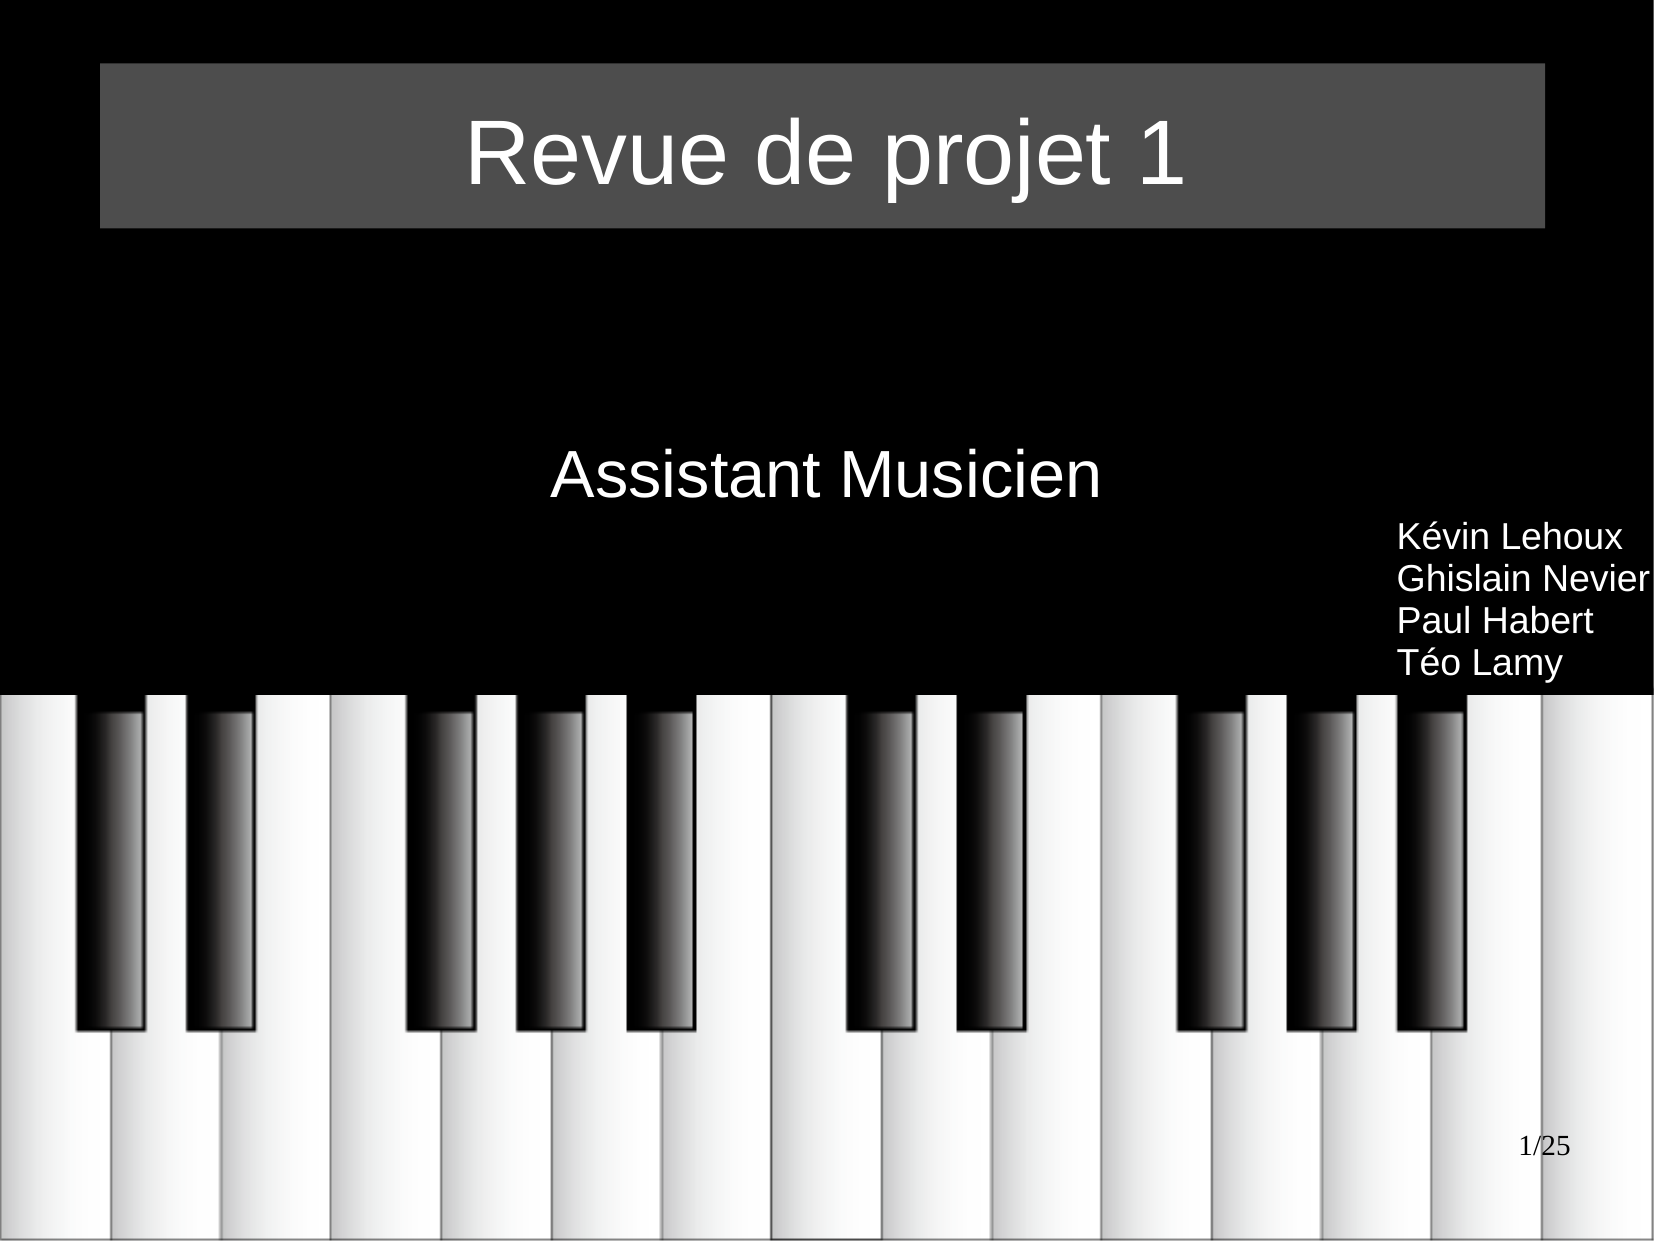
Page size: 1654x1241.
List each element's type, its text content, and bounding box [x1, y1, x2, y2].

subtitle Assistant Musicien [82, 290, 1571, 659]
text_box Kévin Lehoux Ghislain Nevier Paul Habert Téo Lamy [1381, 507, 1654, 691]
picture [0, 695, 1654, 1241]
title Revue de projet 1 [82, 49, 1571, 257]
